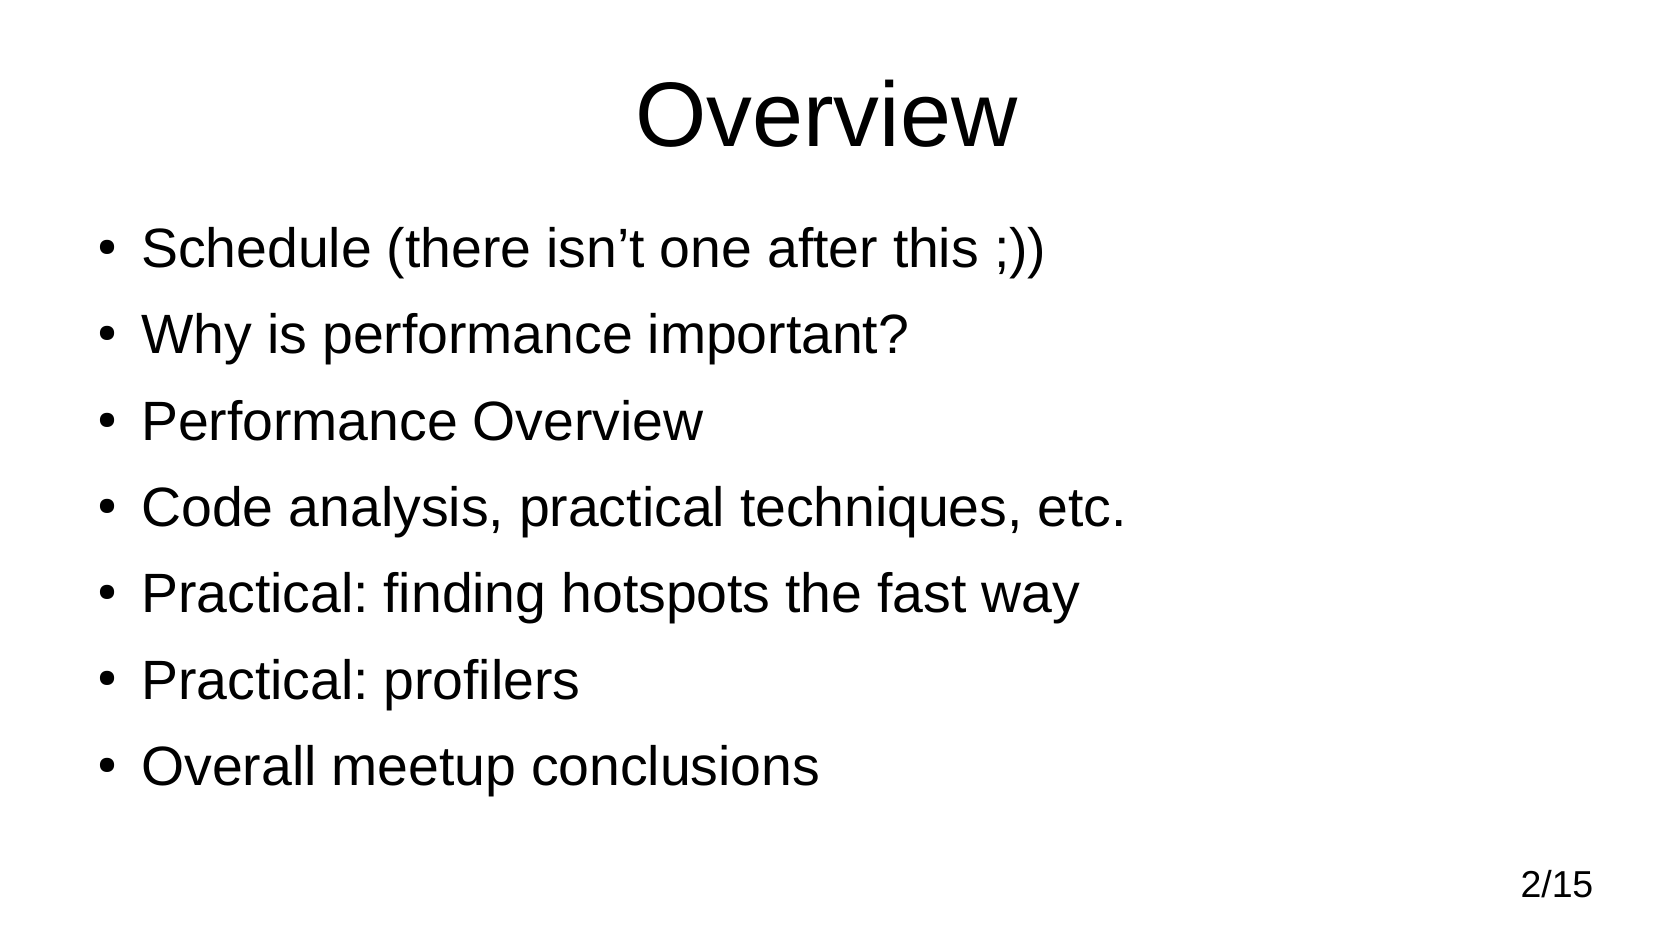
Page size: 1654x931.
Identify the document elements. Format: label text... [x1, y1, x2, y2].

list Schedule (there isn’t one after this ;)) Why is performance important? Performance Overview Code analysis, practical techniques, etc. Practical: finding hotspots the fast way Practical: profilers Overall meetup conclusions [82, 217, 1571, 798]
title Overview [82, 37, 1571, 193]
text_box <number>/15 [1505, 856, 1625, 931]
